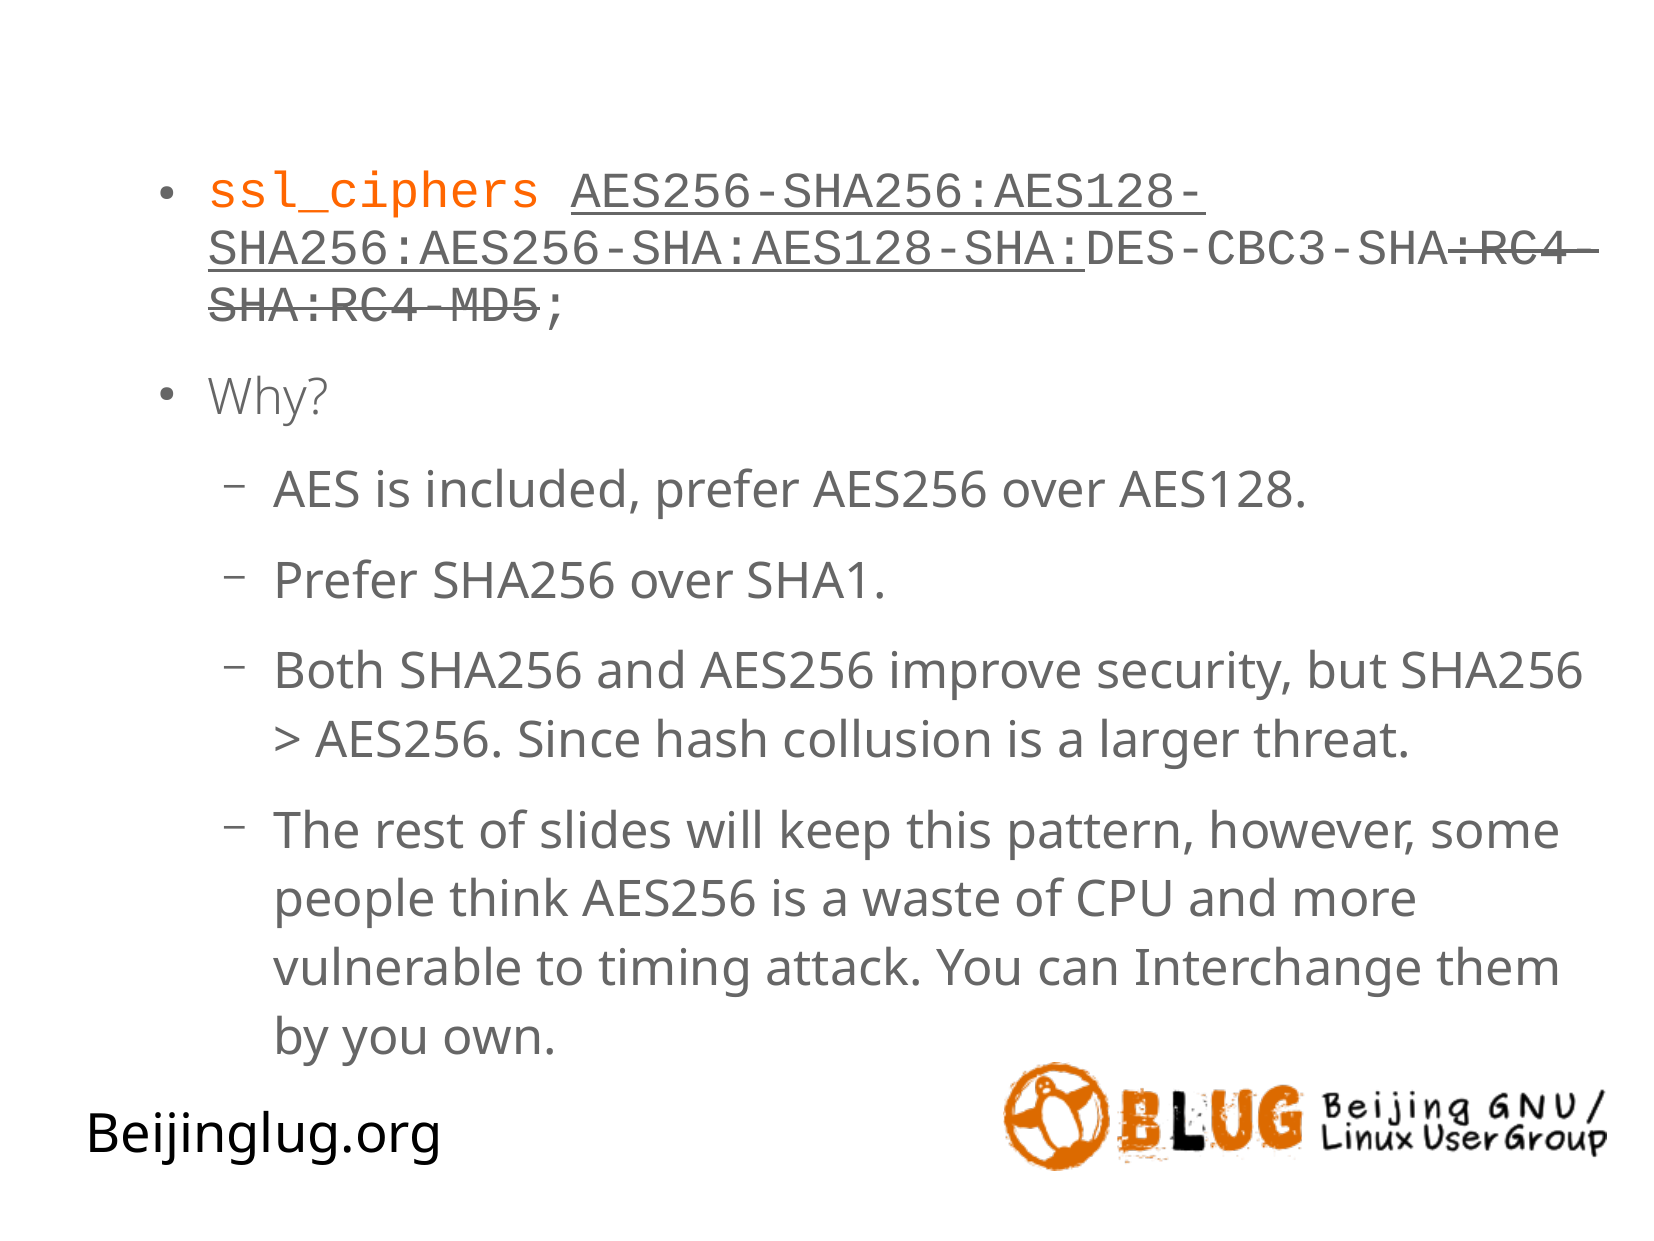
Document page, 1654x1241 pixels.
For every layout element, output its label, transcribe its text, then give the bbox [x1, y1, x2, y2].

list ssl_ciphers AES256-SHA256:AES128-SHA256:AES256-SHA:AES128-SHA:DES-CBC3-SHA:RC4-SHA:RC4-MD5; Why? AES is included, prefer AES256 over AES128. Prefer SHA256 over SHA1. Both SHA256 and AES256 improve security, but SHA256 > AES256. Since hash collusion is a larger threat. The rest of slides will keep this pattern, however, some people think AES256 is a waste of CPU and more vulnerable to timing attack. You can Interchange them by you own. [141, 165, 1615, 1073]
picture [1003, 1073, 1607, 1171]
